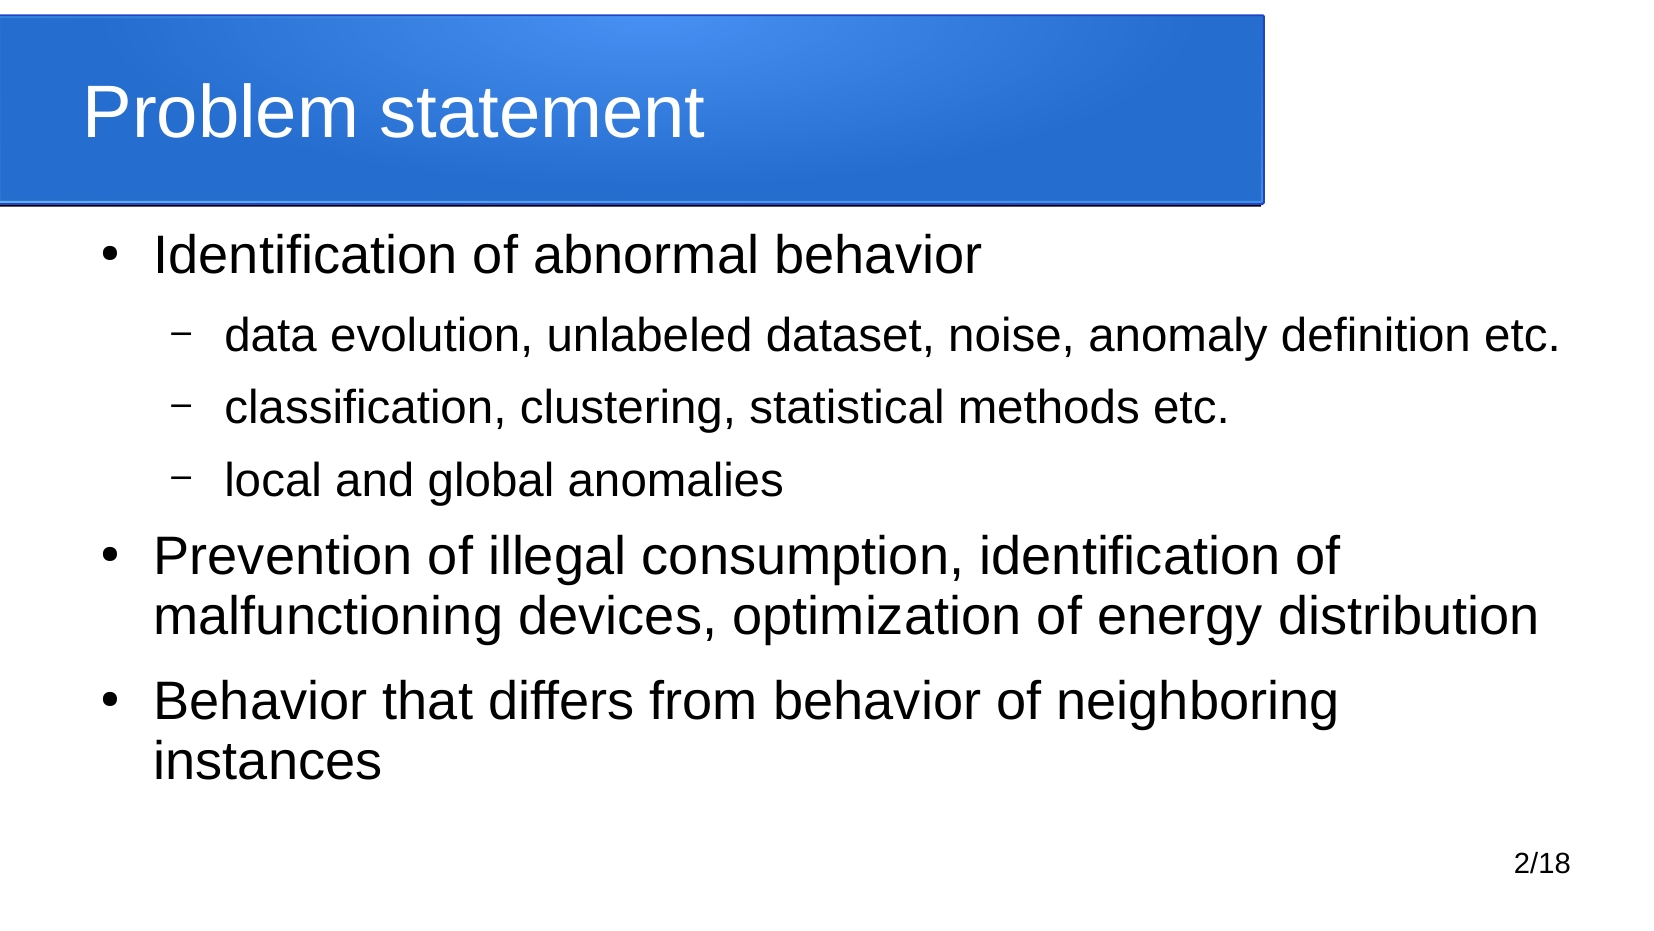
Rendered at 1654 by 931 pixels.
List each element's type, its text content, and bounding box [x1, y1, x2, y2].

list Identification of abnormal behavior data evolution, unlabeled dataset, noise, anomaly definition etc. classification, clustering, statistical methods etc. local and global anomalies Prevention of illegal consumption, identification of malfunctioning devices, optimization of energy distribution Behavior that differs from behavior of neighboring instances [82, 224, 1571, 841]
title Problem statement [82, 35, 1235, 189]
